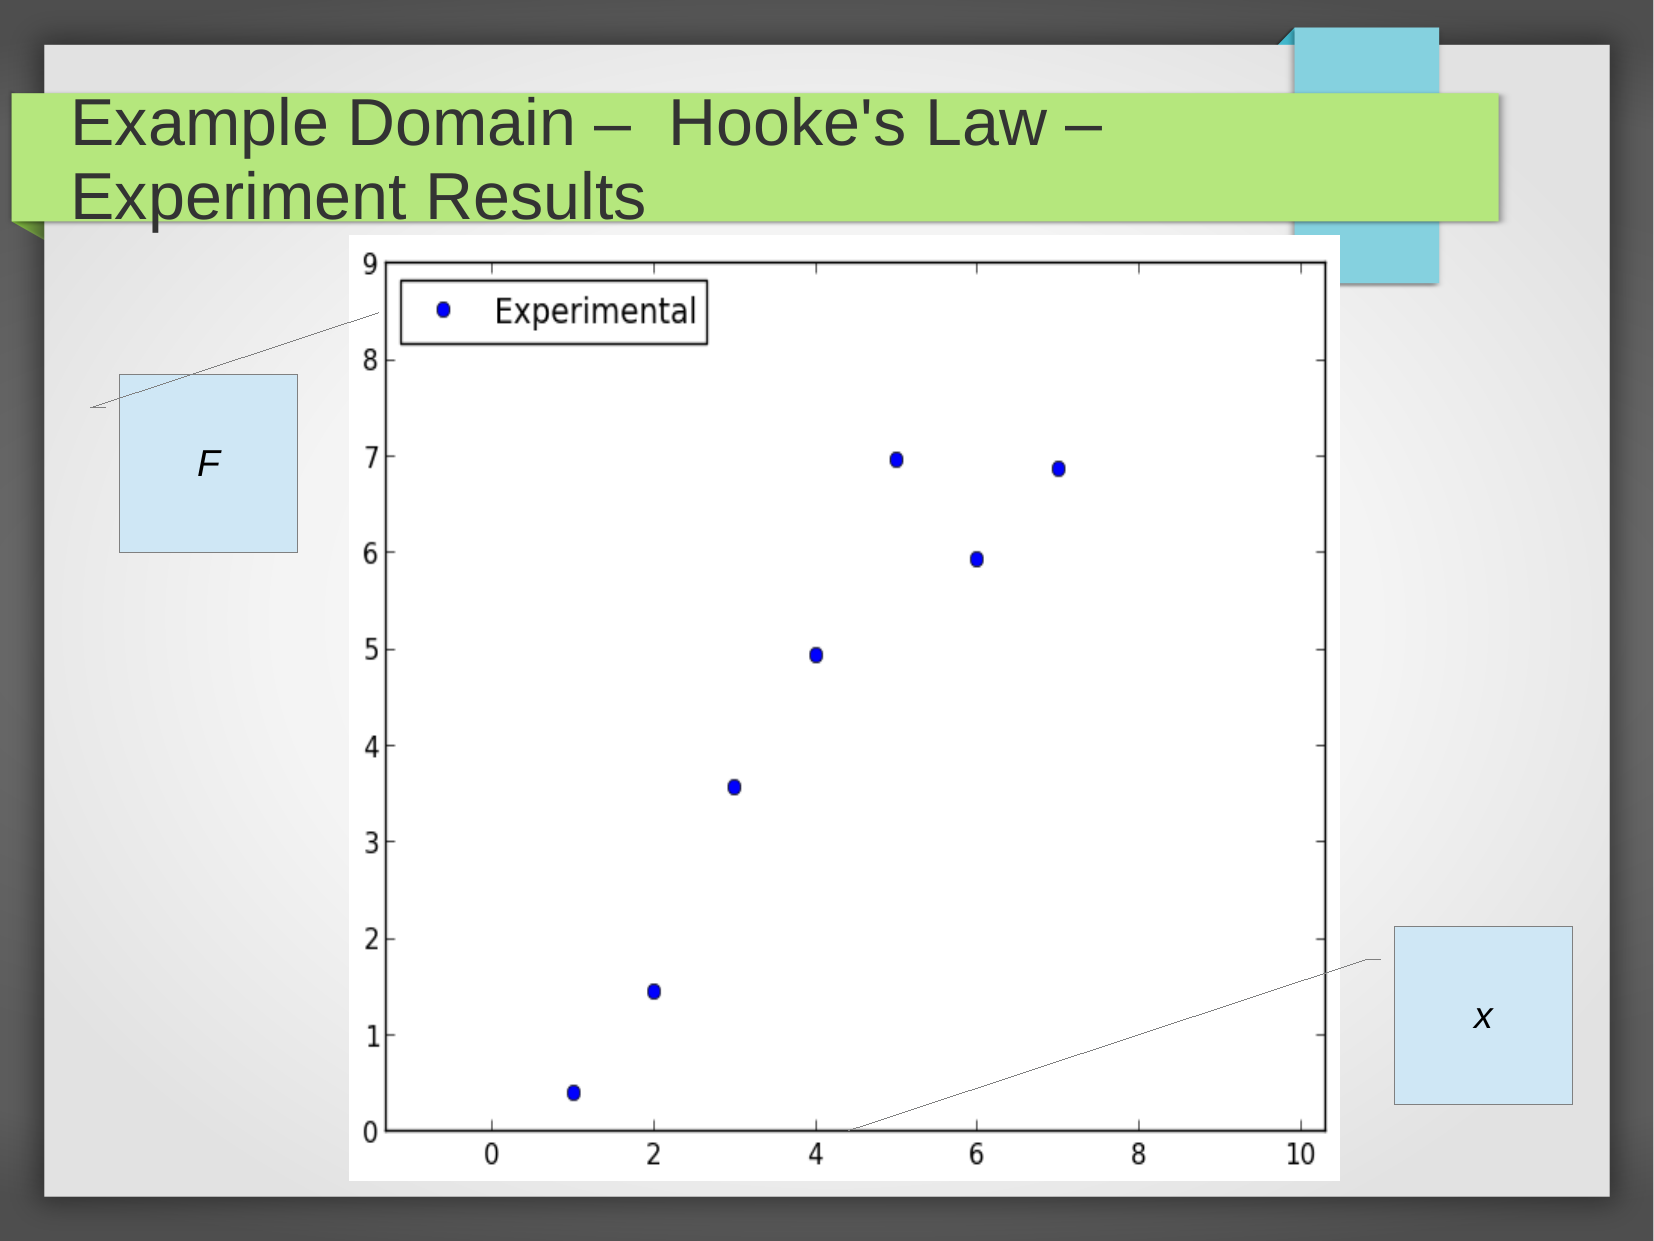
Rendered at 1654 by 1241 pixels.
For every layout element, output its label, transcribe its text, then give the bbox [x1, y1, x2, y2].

text_box F [90, 312, 379, 552]
title Example Domain – Hooke's Law – Experiment Results [70, 85, 1576, 234]
picture [0, 0, 1654, 1241]
text_box x [1395, 927, 1572, 1104]
